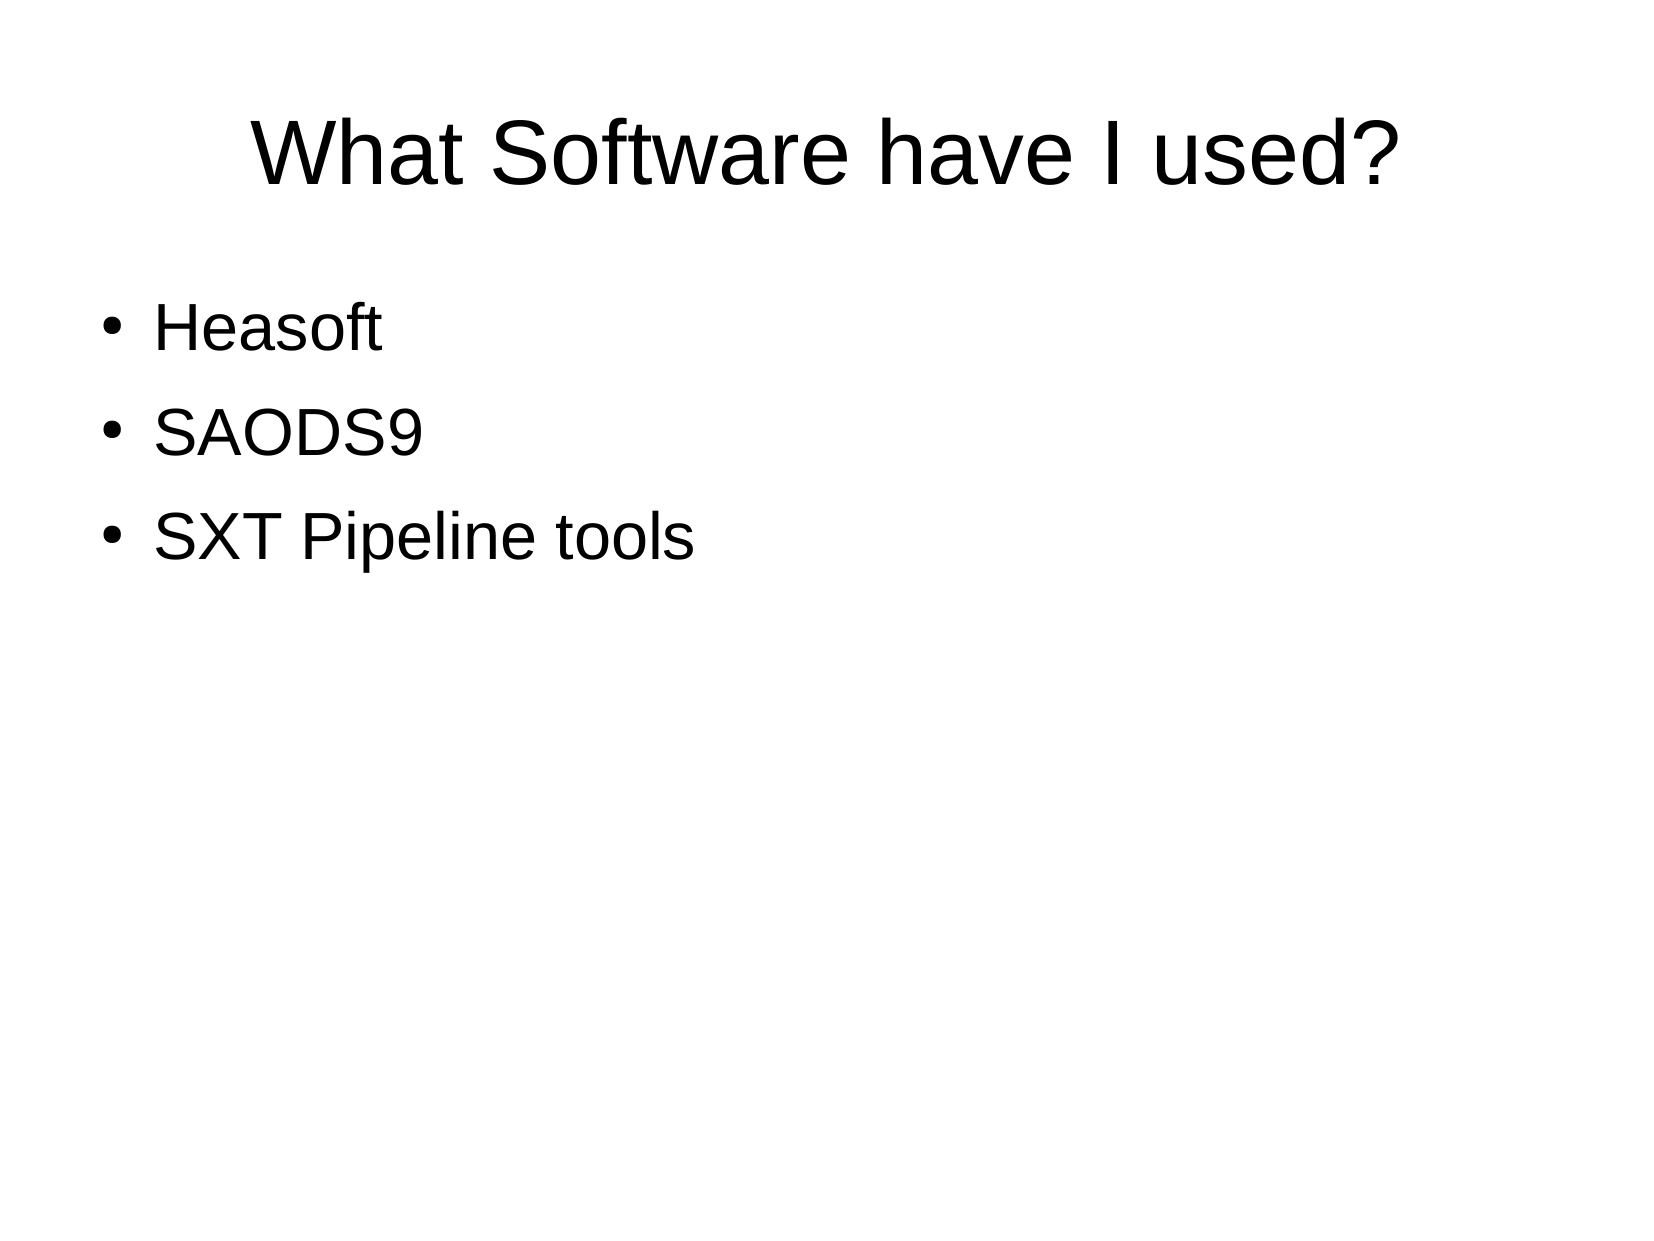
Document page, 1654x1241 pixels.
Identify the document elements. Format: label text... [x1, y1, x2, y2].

list Heasoft SAODS9 SXT Pipeline tools [82, 290, 1571, 1010]
title What Software have I used? [82, 49, 1571, 257]
